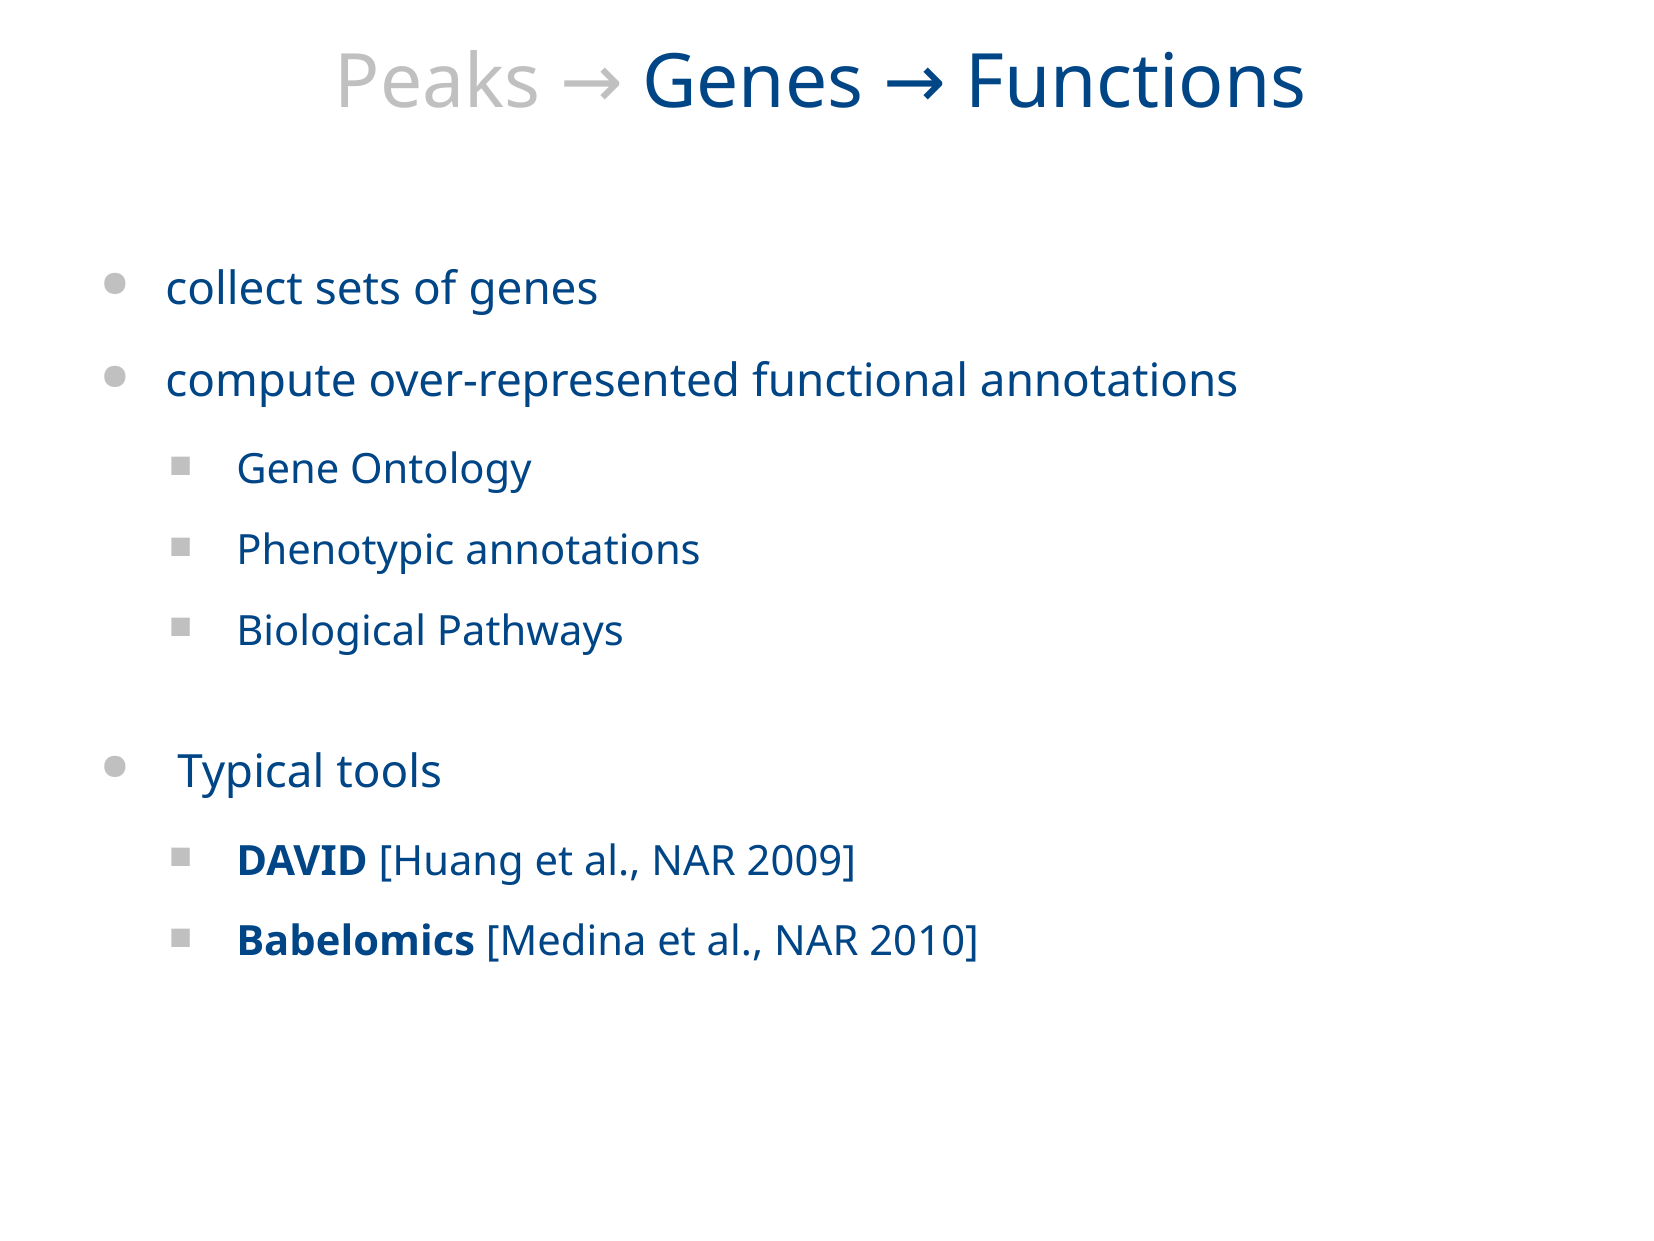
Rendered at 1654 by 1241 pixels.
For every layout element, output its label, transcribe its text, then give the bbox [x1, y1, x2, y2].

list collect sets of genes compute over-represented functional annotations Gene Ontology Phenotypic annotations Biological Pathways Typical tools DAVID [Huang et al., NAR 2009] Babelomics [Medina et al., NAR 2010] [82, 255, 1571, 1074]
title Peaks → Genes → Functions [76, 2, 1565, 154]
